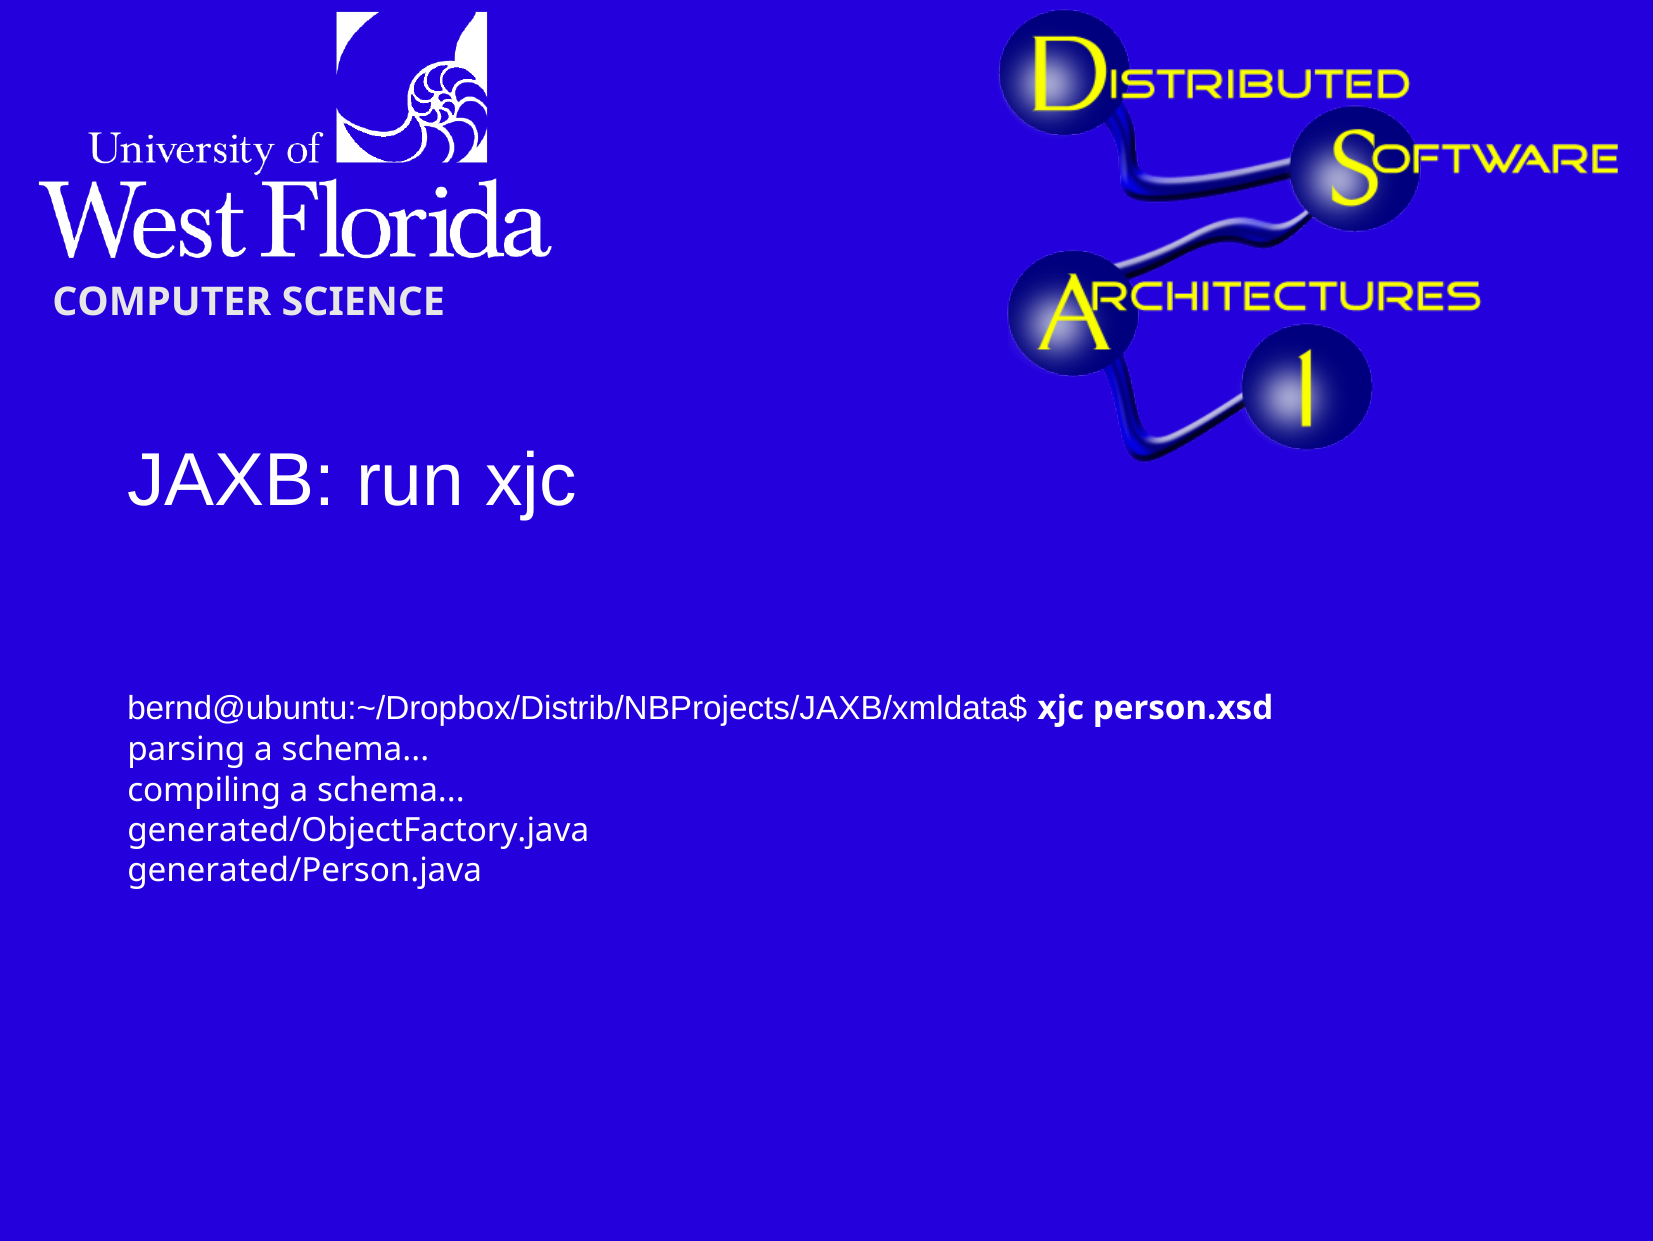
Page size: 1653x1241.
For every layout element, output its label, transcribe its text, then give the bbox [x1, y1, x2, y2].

picture [37, 0, 559, 262]
text_box COMPUTER SCIENCE [37, 262, 563, 333]
text_box JAXB: run xjc bernd@ubuntu:~/Dropbox/Distrib/NBProjects/JAXB/xmldata$ xjc person.xsd parsing a schema... compiling a schema... generated/ObjectFactory.java generated/Person.java [112, 426, 1388, 1101]
picture [910, 0, 1653, 506]
